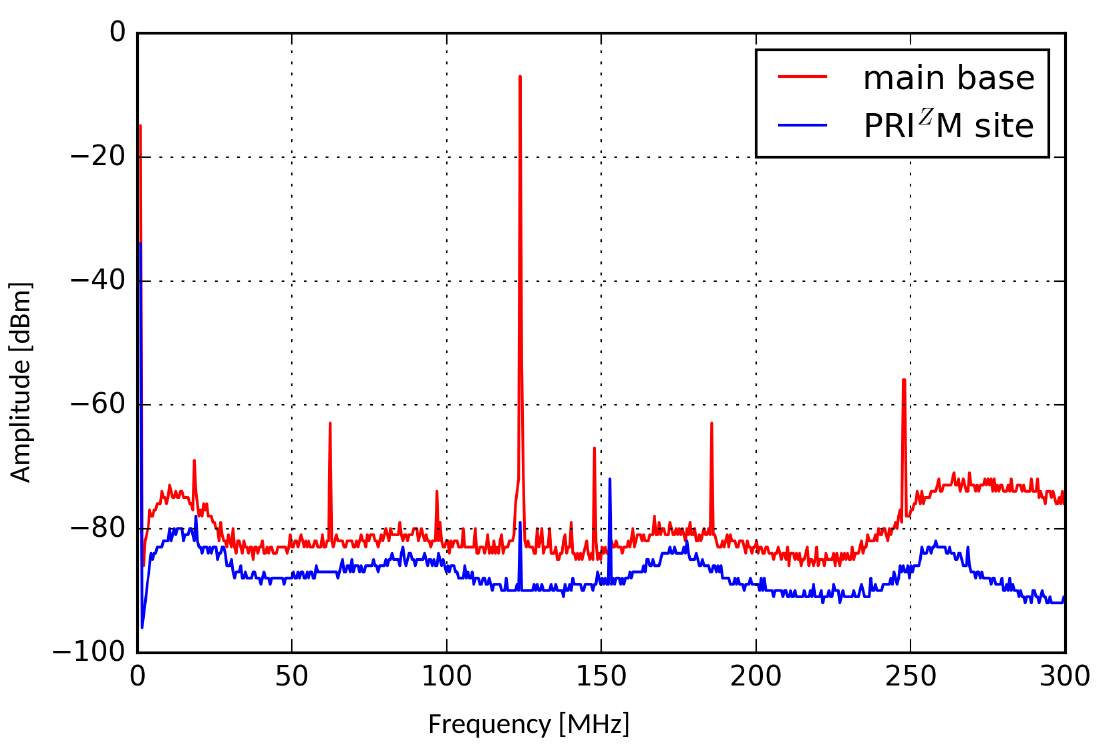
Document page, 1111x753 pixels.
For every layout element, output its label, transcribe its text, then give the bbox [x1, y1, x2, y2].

picture [35, 0, 1111, 697]
text_box Frequency [MHz] [413, 703, 691, 753]
text_box Amplitude [dBm] [0, 220, 49, 499]
